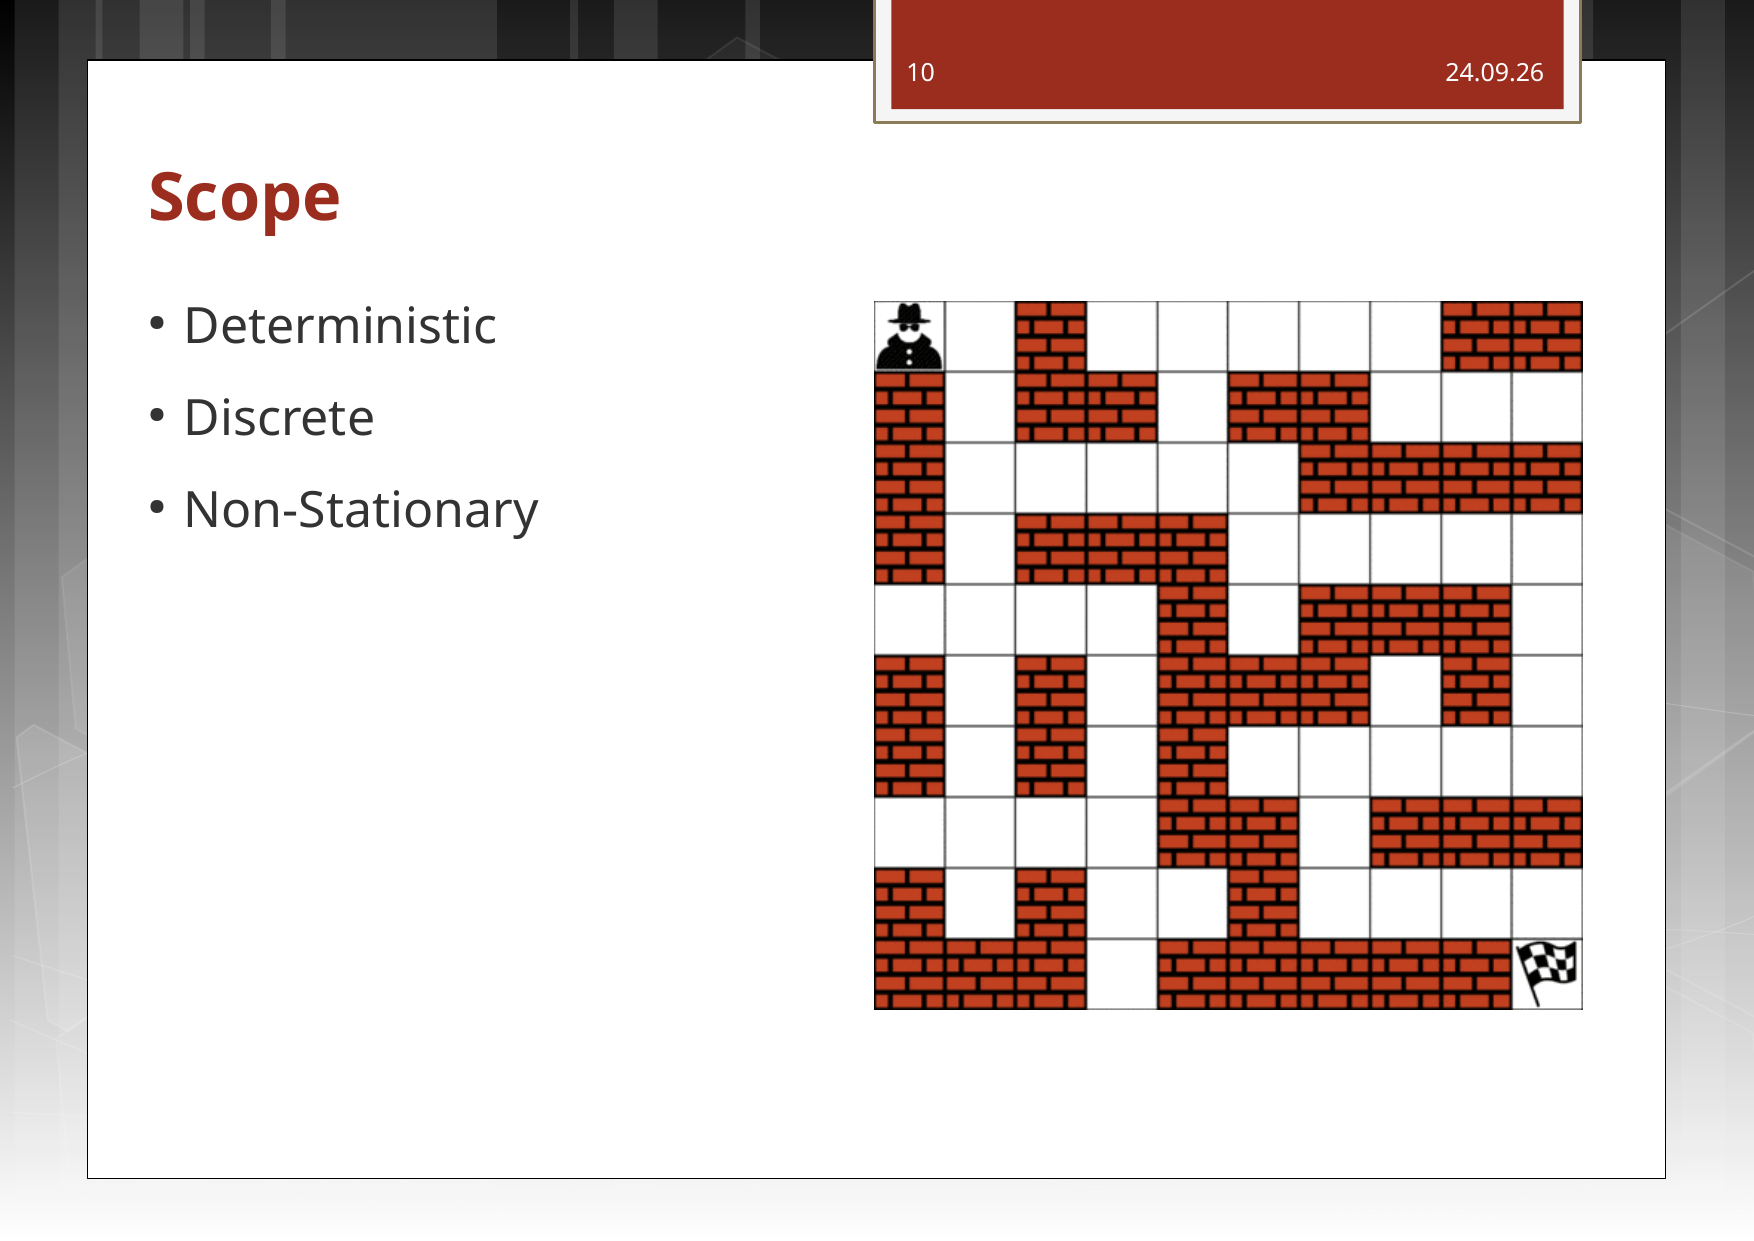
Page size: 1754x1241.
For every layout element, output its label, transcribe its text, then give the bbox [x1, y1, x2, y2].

title Scope [88, 132, 1664, 257]
list Deterministic Discrete Non-Stationary [88, 289, 841, 1175]
picture [874, 301, 1583, 1010]
